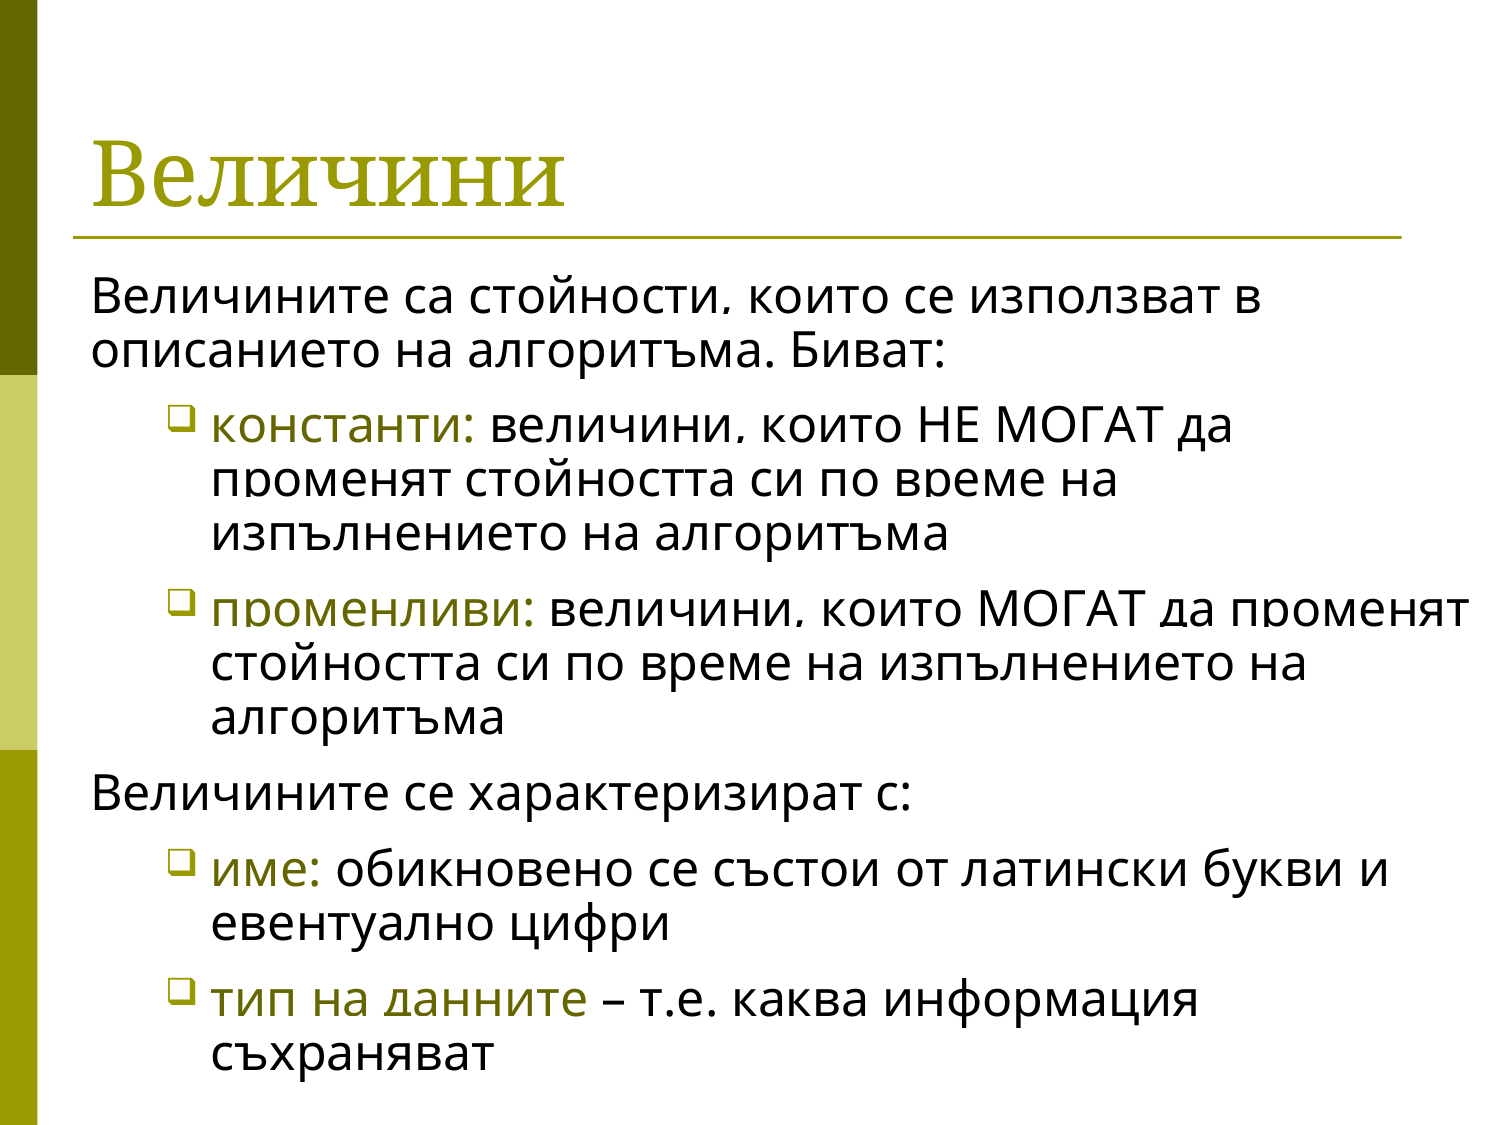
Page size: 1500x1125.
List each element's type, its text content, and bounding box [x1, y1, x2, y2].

list Величините са стойности, които се използват в описанието на алгоритъма. Биват: константи: величини, които НЕ МОГАТ да променят стойността си по време на изпълнението на алгоритъма променливи: величини, които МОГАТ да променят стойността си по време на изпълнението на алгоритъма Величините се характеризират с: име: обикновено се състои от латински букви и евентуално цифри тип на данните – т.е. каква информация съхраняват [75, 262, 1500, 1122]
title Величини [75, 0, 1500, 233]
